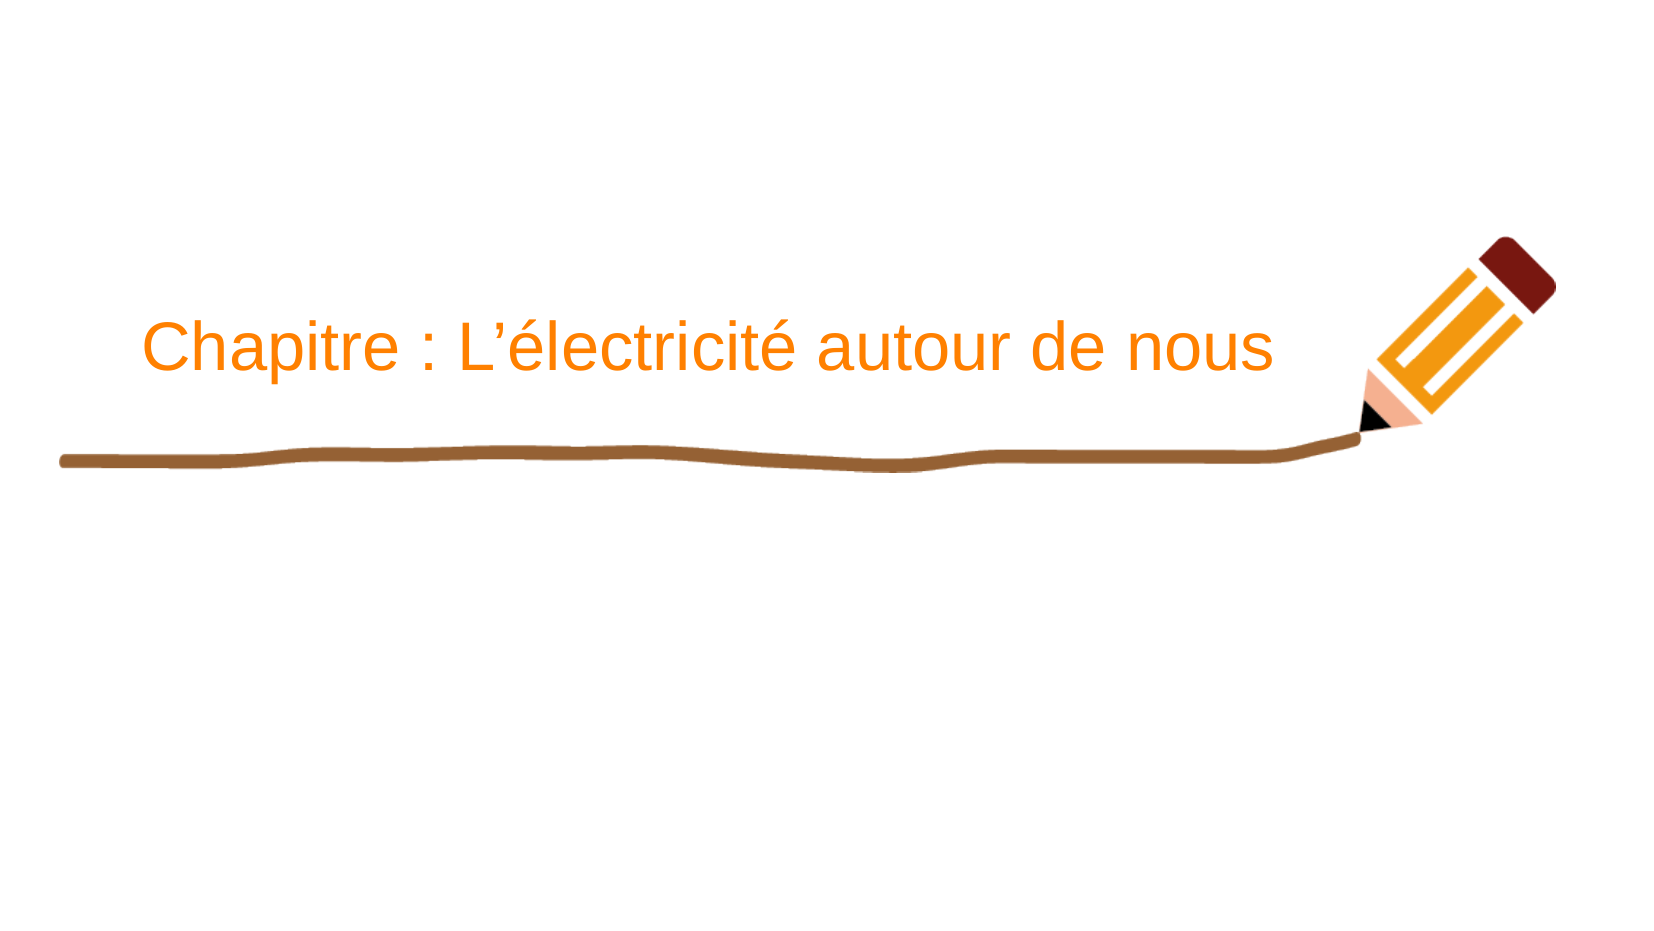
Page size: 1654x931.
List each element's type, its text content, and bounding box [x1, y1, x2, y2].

picture [59, 236, 1556, 473]
title Chapitre : L’électricité autour de nous [88, 265, 1329, 429]
